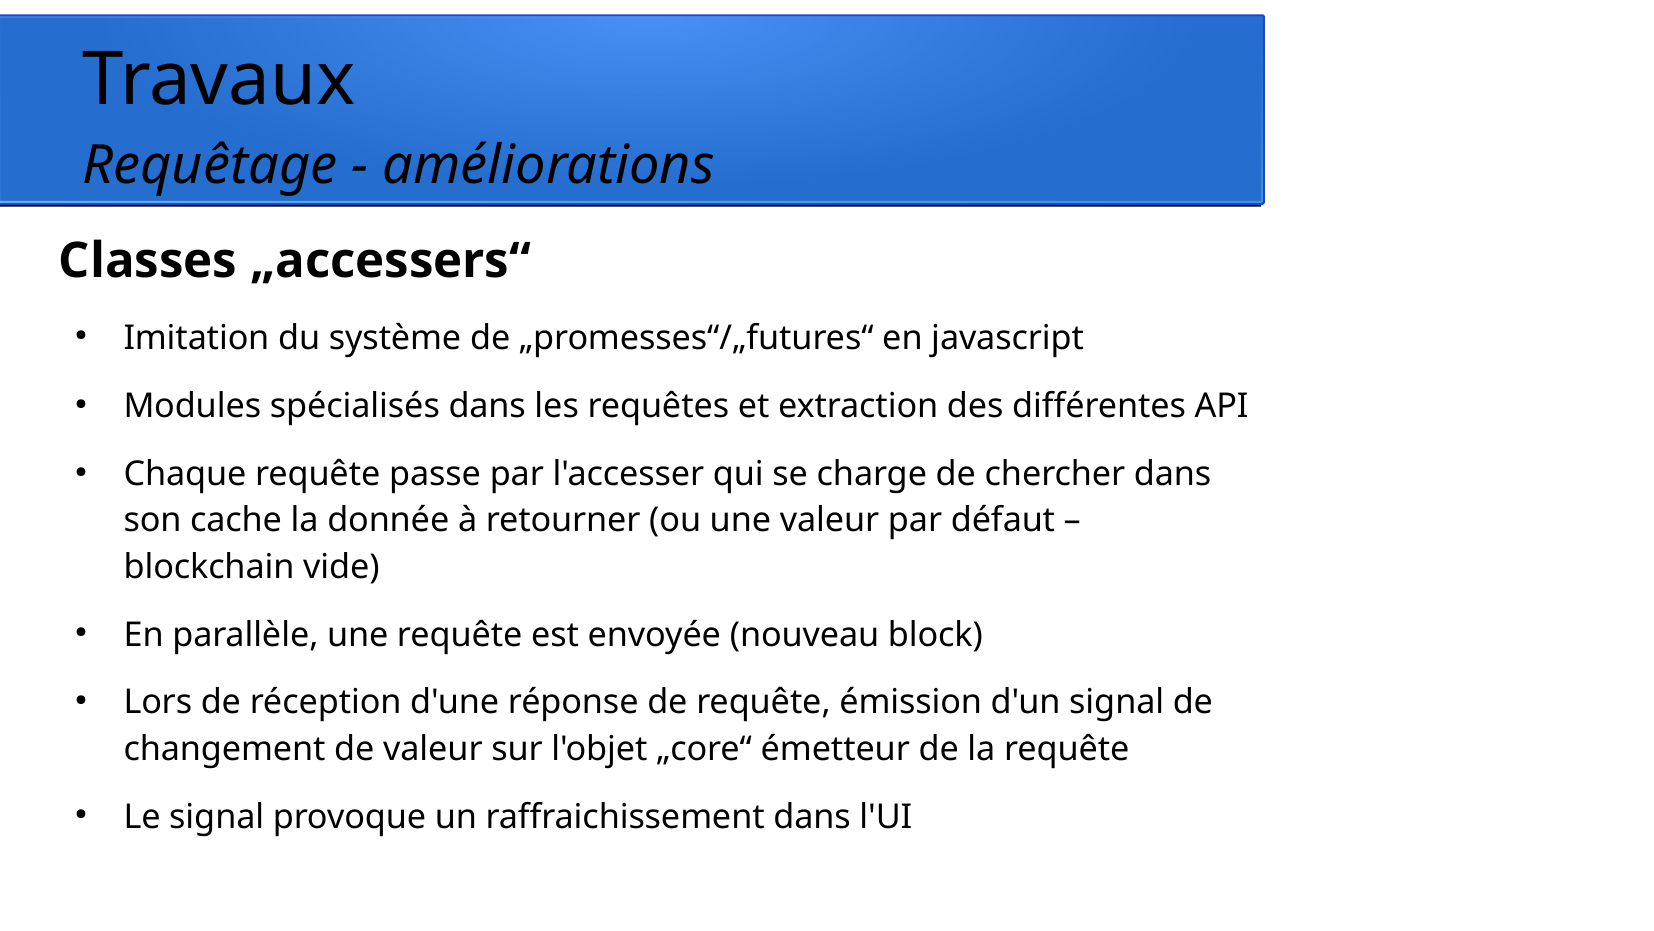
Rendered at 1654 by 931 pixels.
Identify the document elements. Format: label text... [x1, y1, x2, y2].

list Classes „accessers“ Imitation du système de „promesses“/„futures“ en javascript Modules spécialisés dans les requêtes et extraction des différentes API Chaque requête passe par l'accesser qui se charge de chercher dans son cache la donnée à retourner (ou une valeur par défaut – blockchain vide) En parallèle, une requête est envoyée (nouveau block) Lors de réception d'une réponse de requête, émission d'un signal de changement de valeur sur l'objet „core“ émetteur de la requête Le signal provoque un raffraichissement dans l'UI [59, 224, 1253, 863]
title Travaux Requêtage - améliorations [82, 28, 1235, 196]
